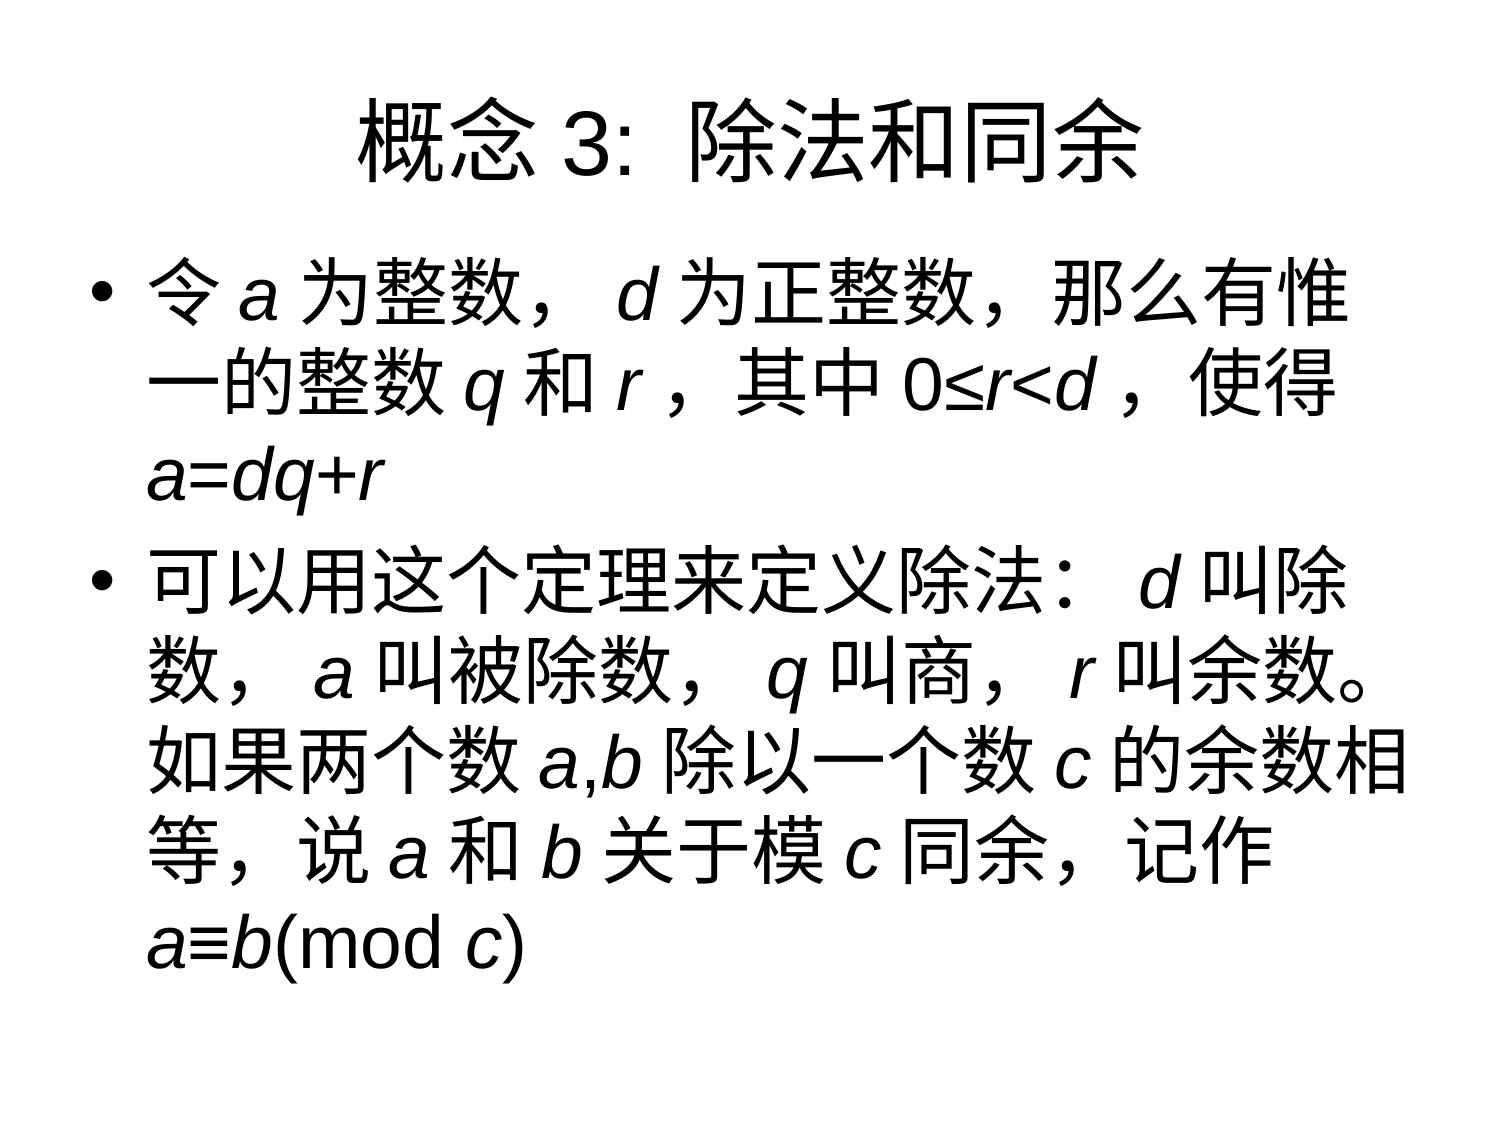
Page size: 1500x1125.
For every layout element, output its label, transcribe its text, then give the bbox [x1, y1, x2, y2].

list 令a为整数，d为正整数，那么有惟一的整数q和r，其中0≤r<d，使得a=dq+r 可以用这个定理来定义除法：d叫除数，a叫被除数，q叫商，r叫余数。如果两个数a,b除以一个数c的余数相等，说a和b关于模c同余，记作a≡b(mod c) [75, 237, 1426, 1075]
title 概念3: 除法和同余 [75, 45, 1426, 233]
